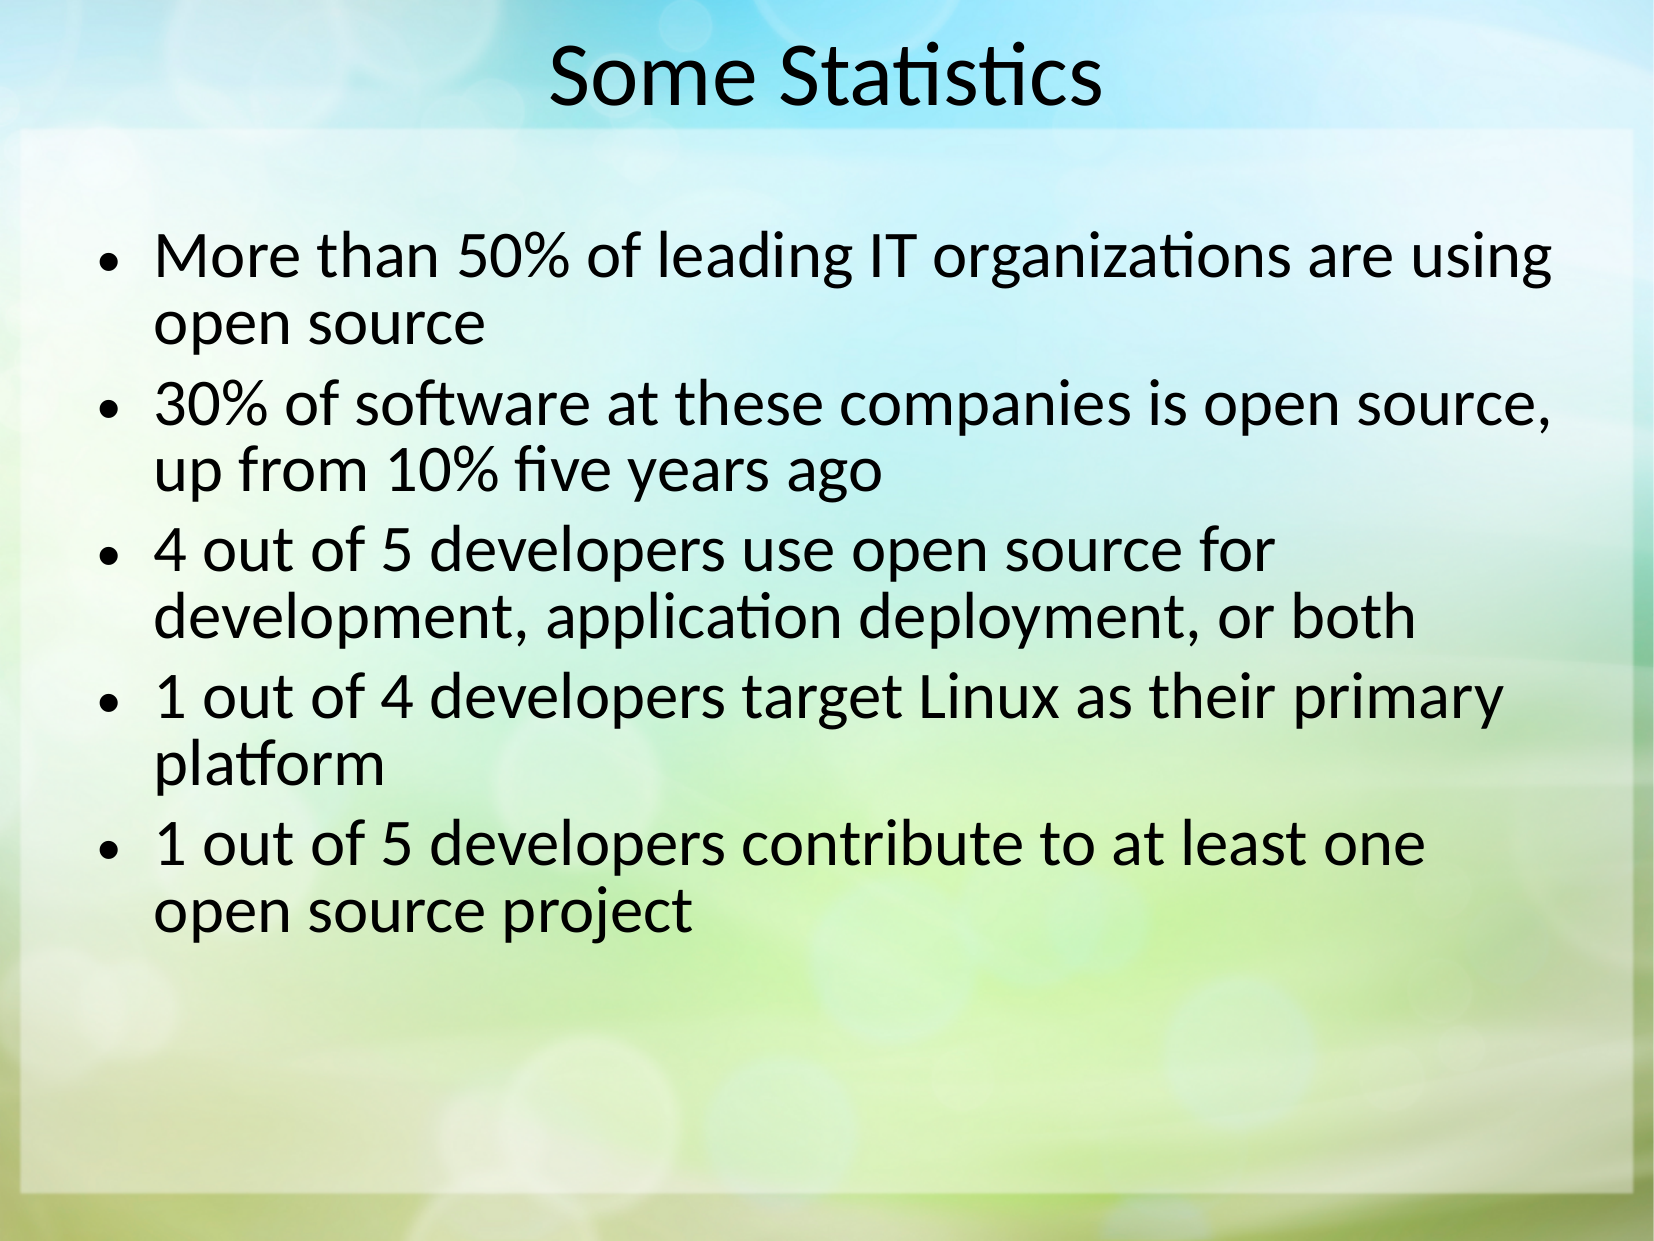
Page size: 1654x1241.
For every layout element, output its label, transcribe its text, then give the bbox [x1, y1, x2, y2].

list More than 50% of leading IT organizations are using open source 30% of software at these companies is open source, up from 10% five years ago 4 out of 5 developers use open source for development, application deployment, or both 1 out of 4 developers target Linux as their primary platform 1 out of 5 developers contribute to at least one open source project [82, 220, 1571, 1108]
picture [0, 0, 1654, 1241]
title Some Statistics [82, 0, 1571, 186]
